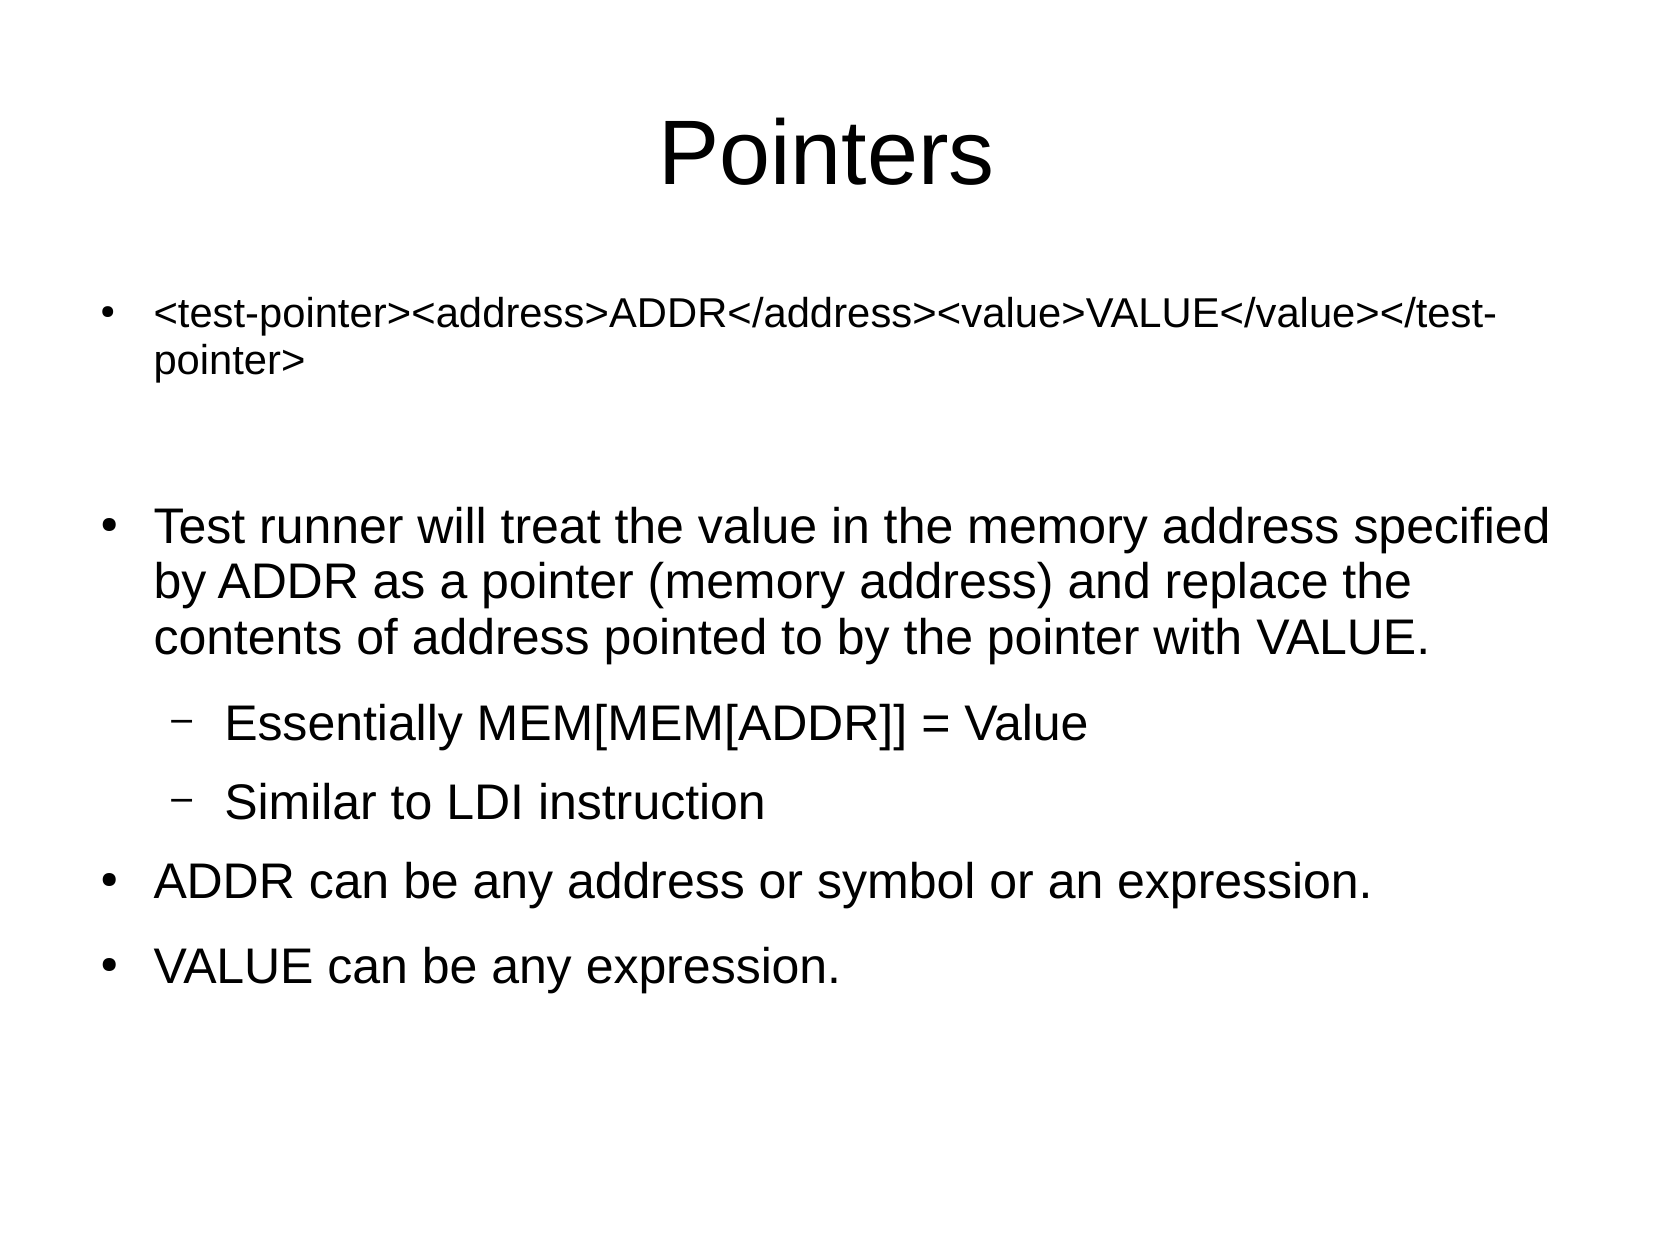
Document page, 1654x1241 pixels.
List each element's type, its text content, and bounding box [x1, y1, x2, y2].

title Pointers [82, 49, 1571, 257]
list <test-pointer><address>ADDR</address><value>VALUE</value></test-pointer> Test runner will treat the value in the memory address specified by ADDR as a pointer (memory address) and replace the contents of address pointed to by the pointer with VALUE. Essentially MEM[MEM[ADDR]] = Value Similar to LDI instruction ADDR can be any address or symbol or an expression. VALUE can be any expression. [82, 290, 1571, 1010]
